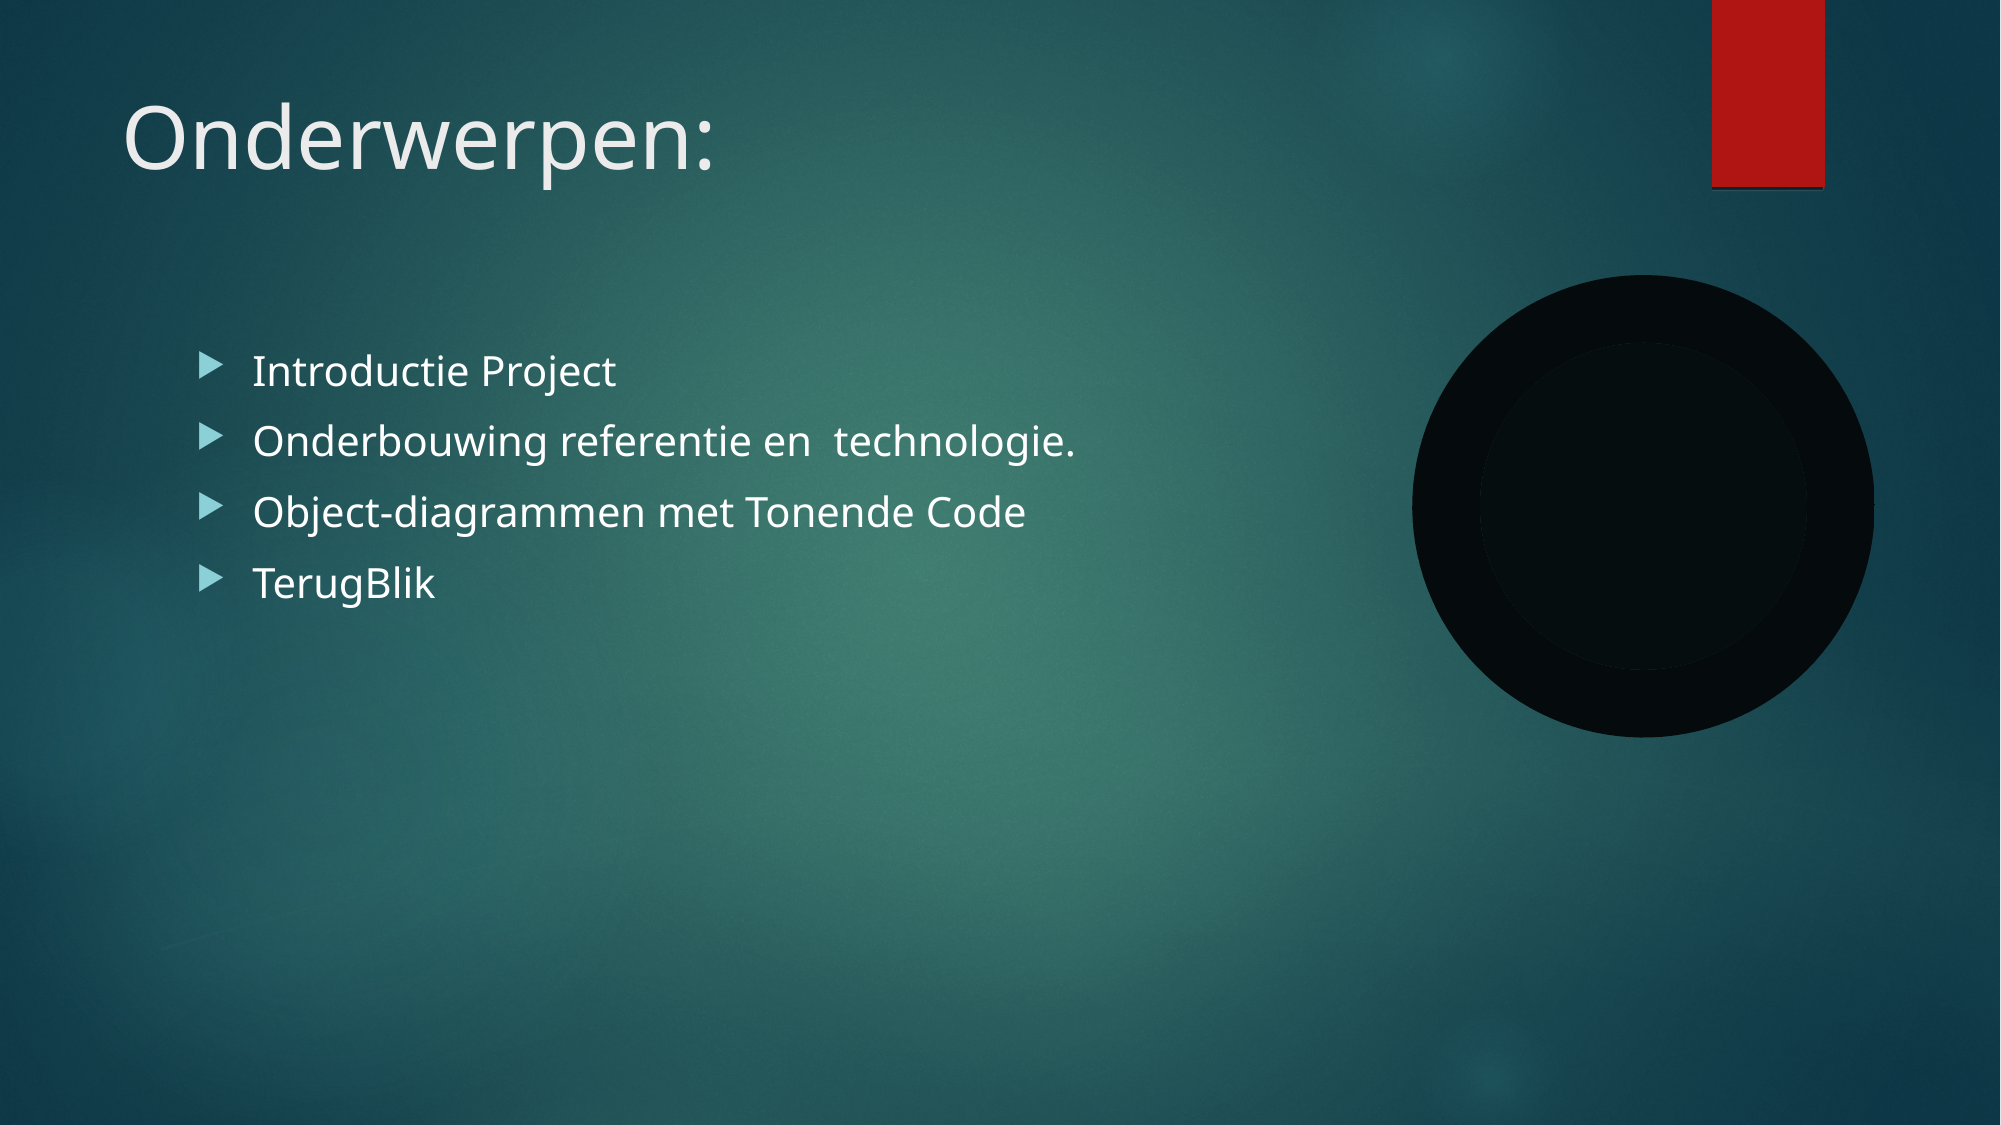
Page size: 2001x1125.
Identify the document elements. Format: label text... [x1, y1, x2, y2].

title Onderwerpen: [106, 74, 1649, 305]
list Introductie Project Onderbouwing referentie en technologie. Object-diagrammen met Tonende Code TerugBlik [181, 336, 1649, 1026]
